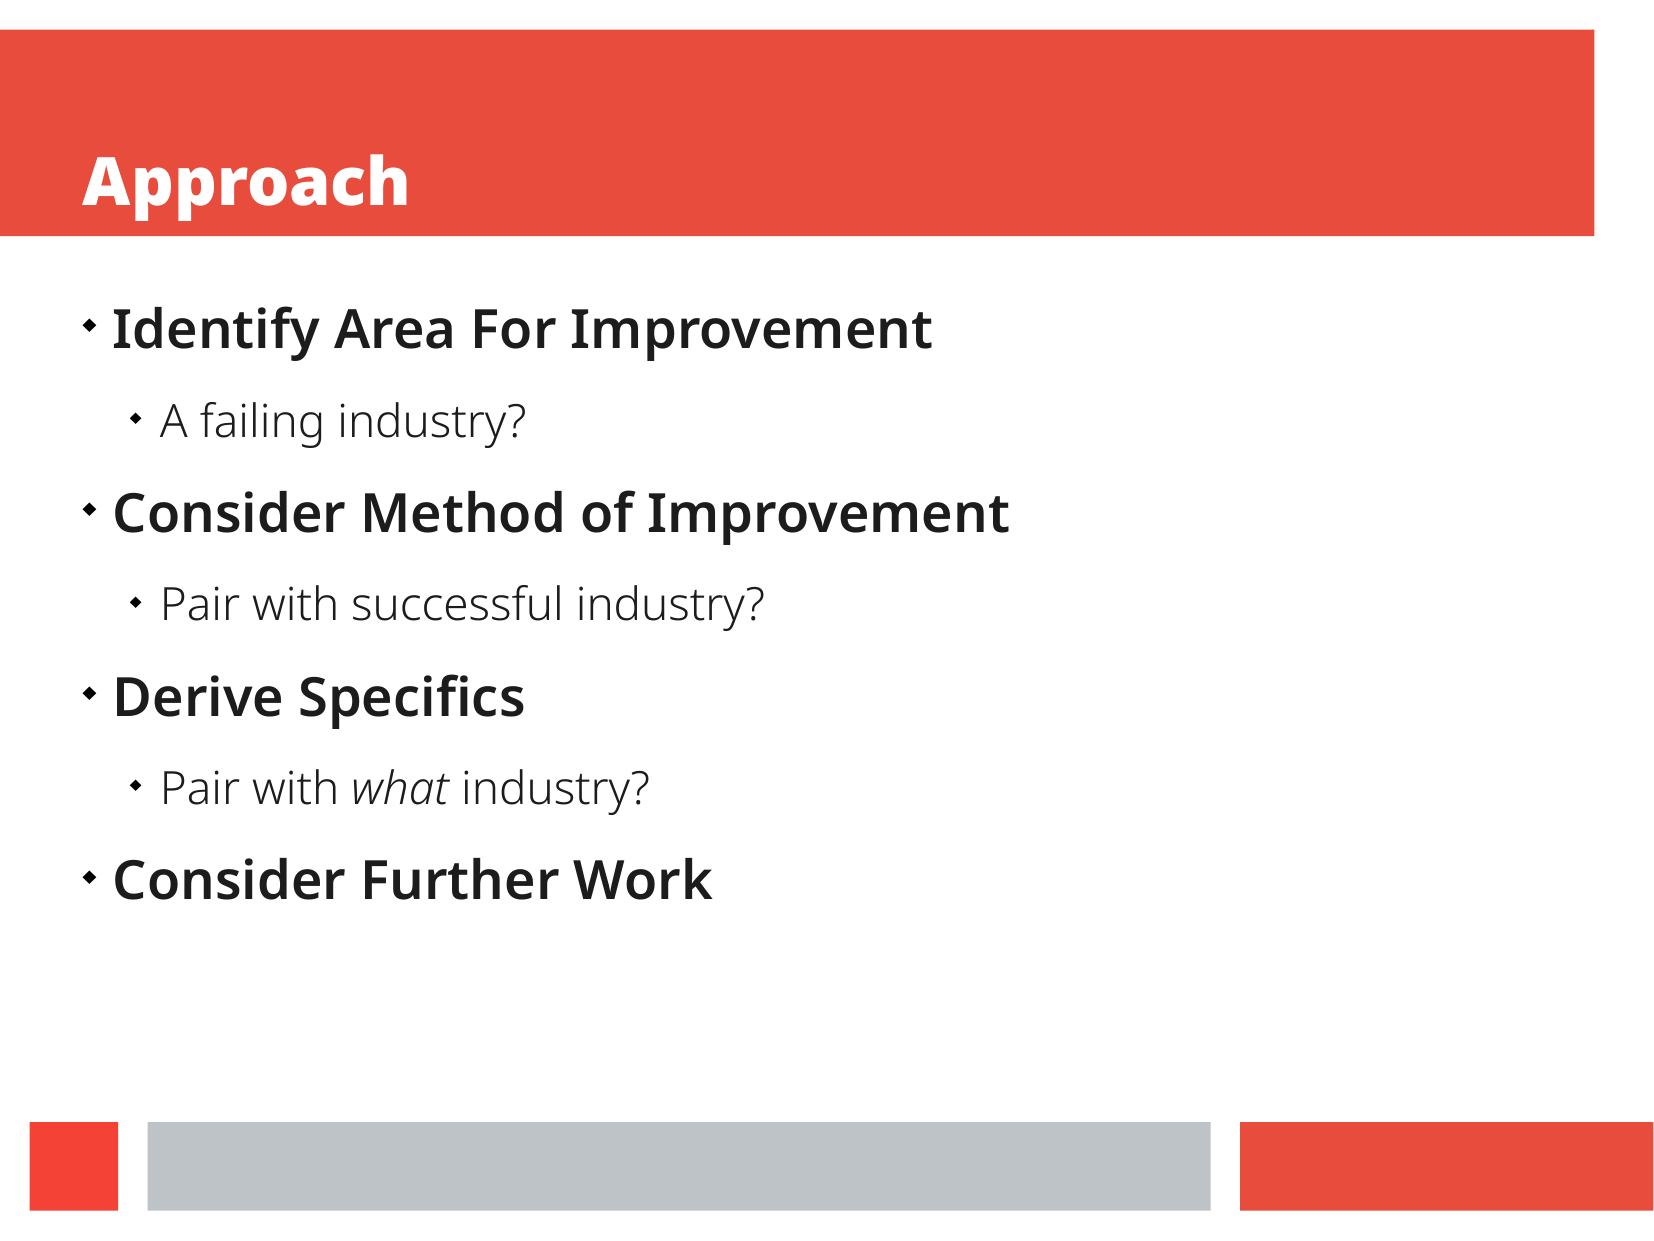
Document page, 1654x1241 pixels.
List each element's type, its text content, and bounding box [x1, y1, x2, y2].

title Approach [82, 49, 1571, 226]
list Identify Area For Improvement A failing industry? Consider Method of Improvement Pair with successful industry? Derive Specifics Pair with what industry? Consider Further Work [82, 290, 1571, 1010]
